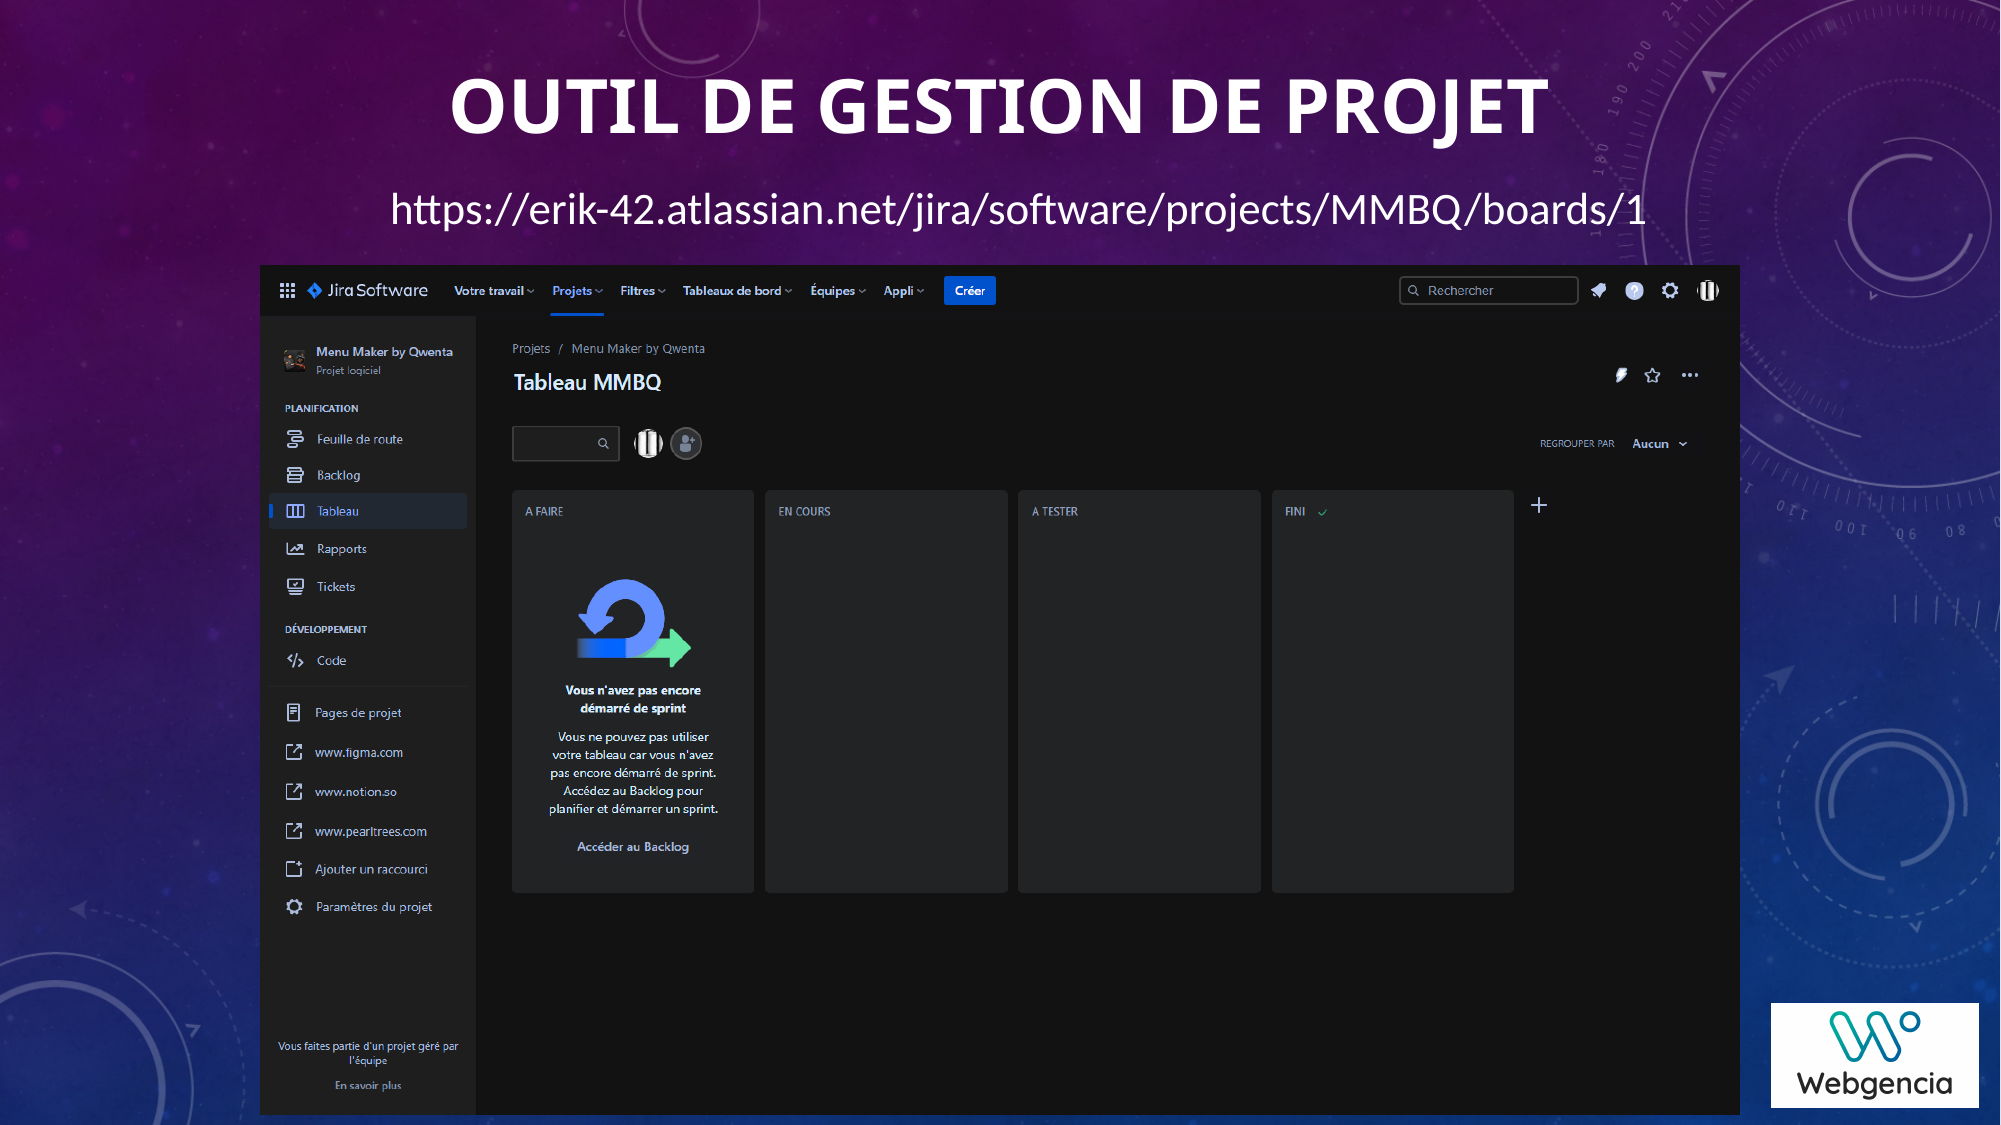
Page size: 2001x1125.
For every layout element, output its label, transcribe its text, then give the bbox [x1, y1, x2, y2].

picture [0, 0, 2001, 1125]
list https://erik-42.atlassian.net/jira/software/projects/MMBQ/boards/1 [232, 171, 1768, 243]
title outil de gestion de projet [155, 35, 1845, 172]
